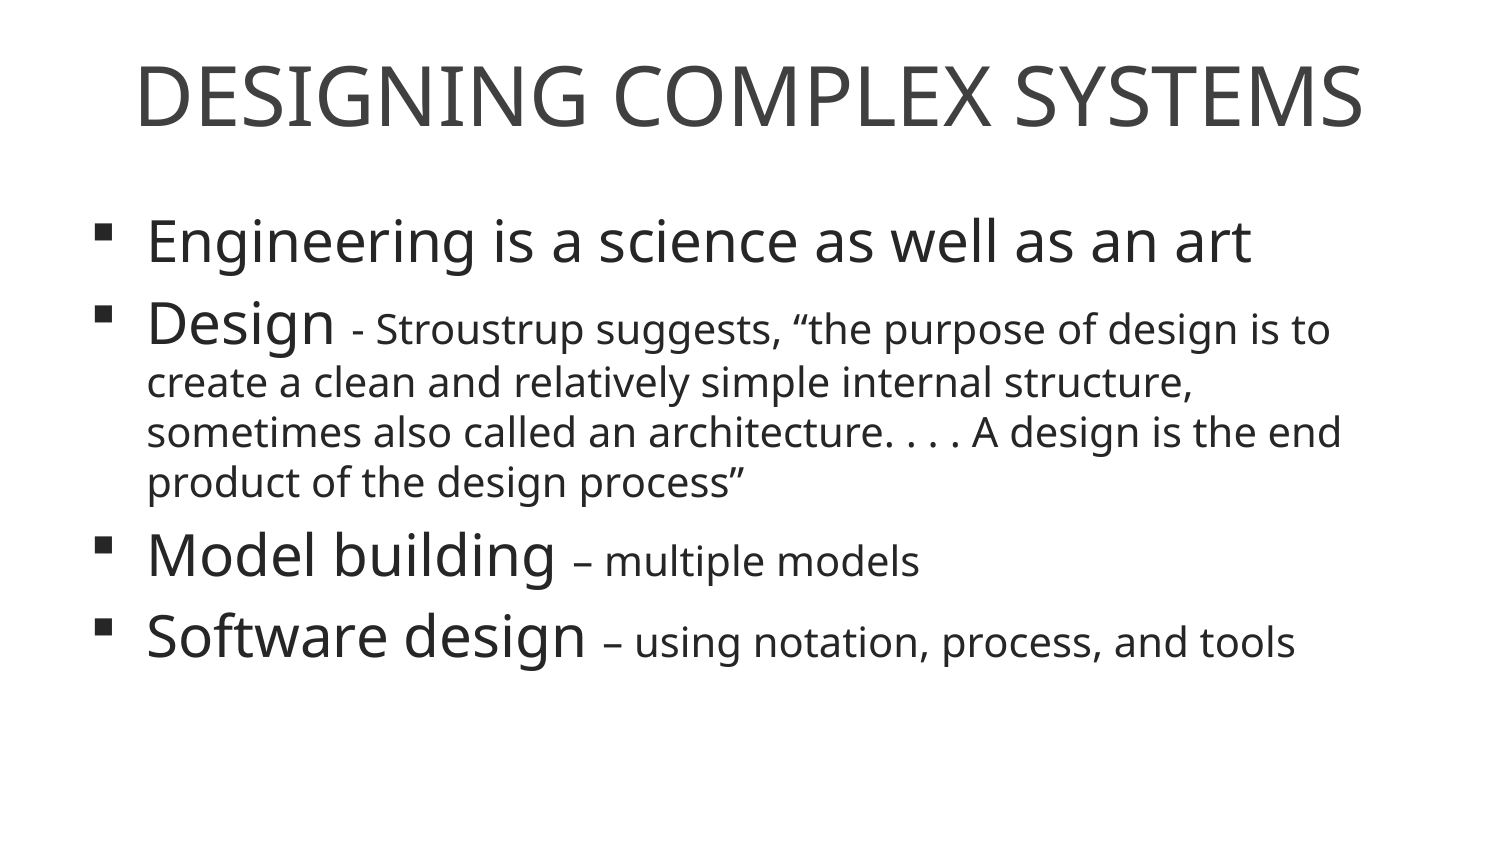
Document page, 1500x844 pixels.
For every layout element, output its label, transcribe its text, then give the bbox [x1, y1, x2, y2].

list Engineering is a science as well as an art Design - Stroustrup suggests, “the purpose of design is to create a clean and relatively simple internal structure, sometimes also called an architecture. . . . A design is the end product of the design process” Model building – multiple models Software design – using notation, process, and tools [75, 196, 1425, 791]
title Designing complex systems [75, 23, 1425, 164]
